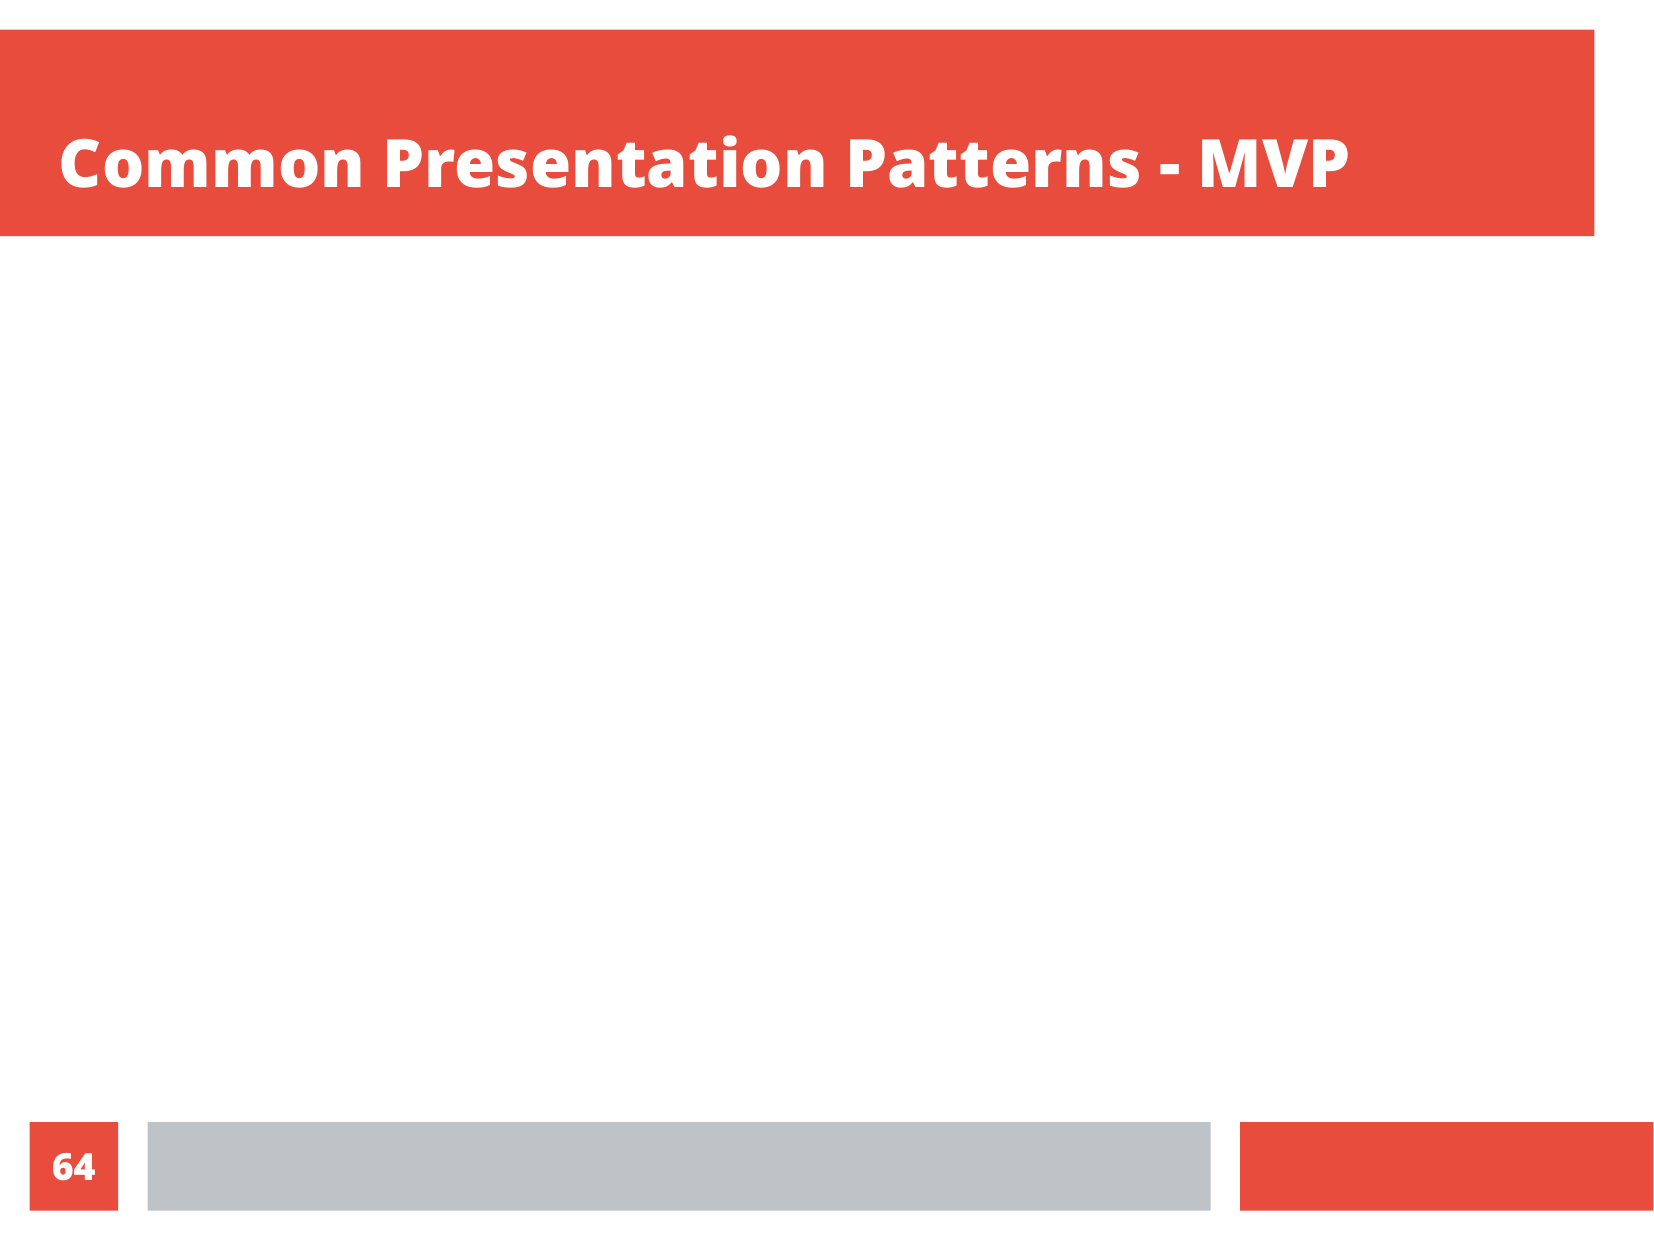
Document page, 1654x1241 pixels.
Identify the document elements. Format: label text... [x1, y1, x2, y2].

title Common Presentation Patterns - MVP [59, 59, 1595, 207]
